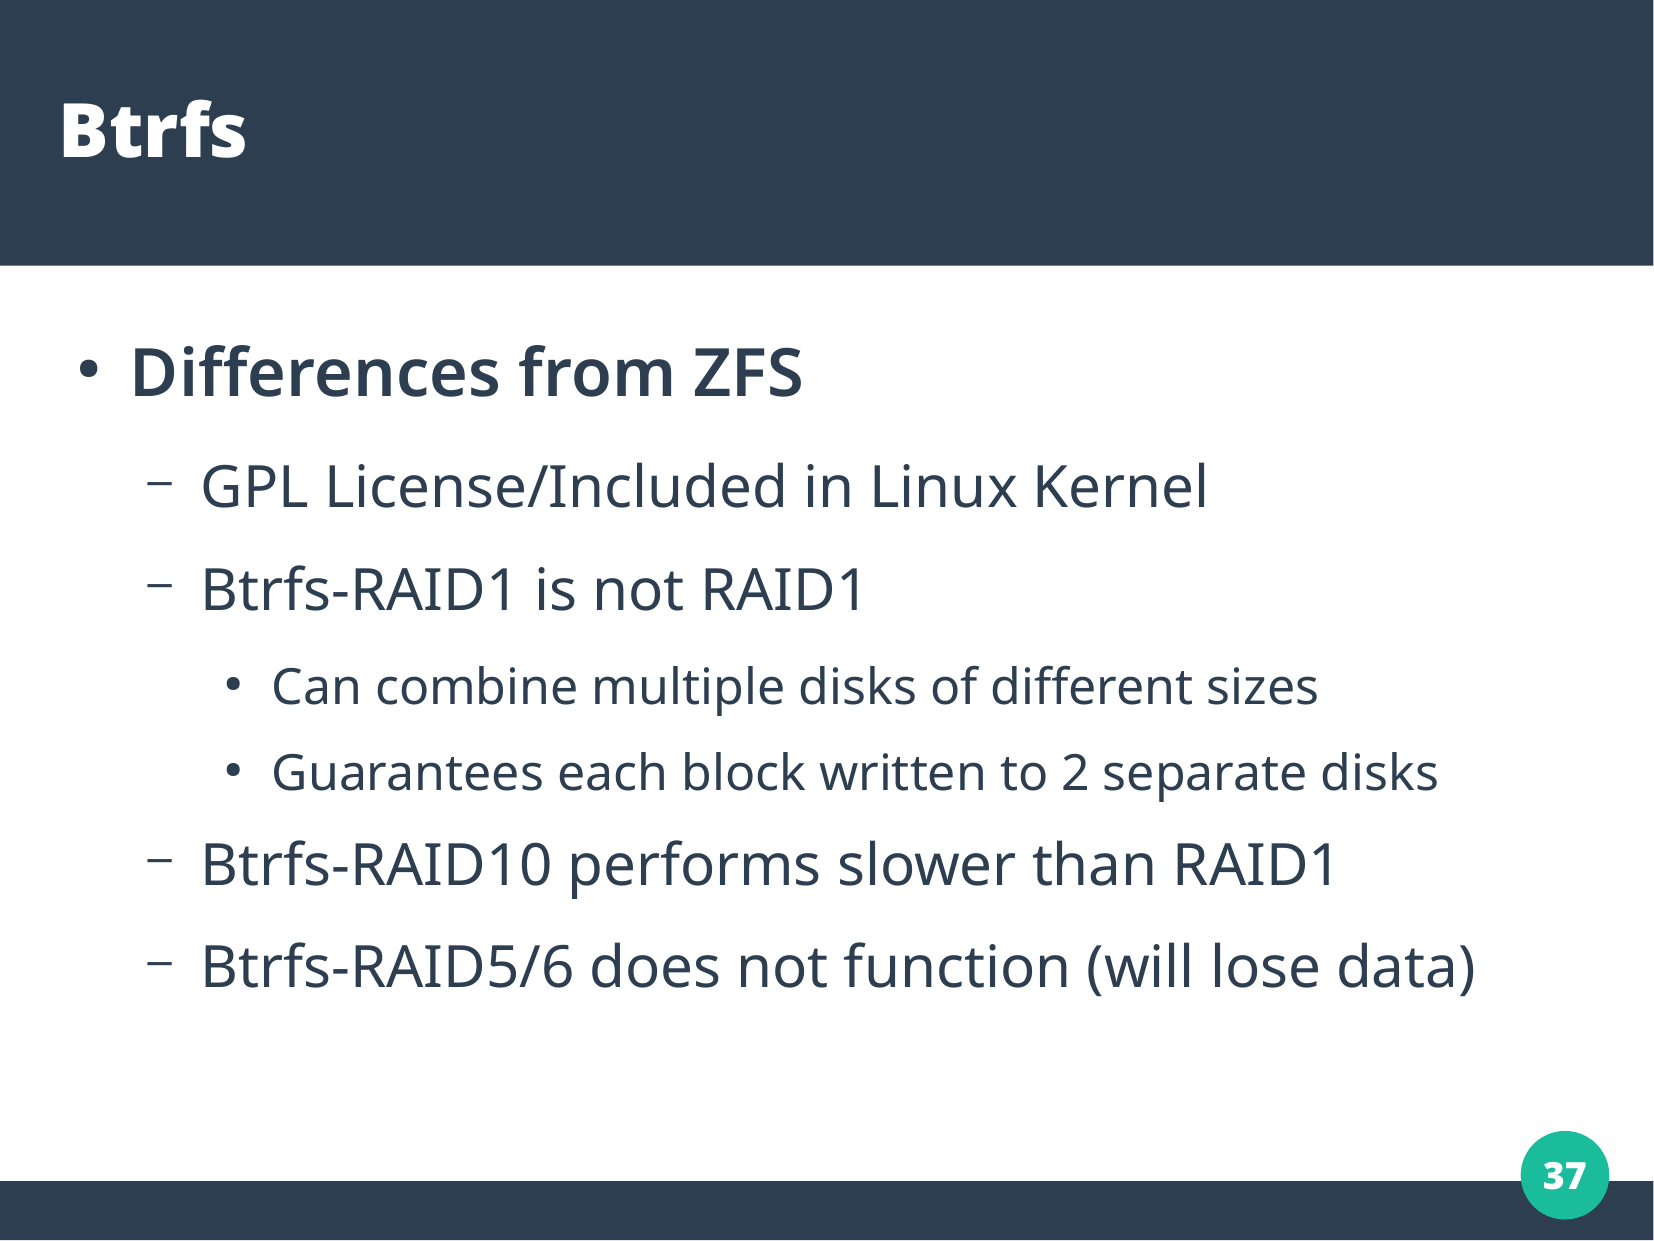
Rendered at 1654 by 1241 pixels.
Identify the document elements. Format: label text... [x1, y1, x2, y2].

title Btrfs [59, 49, 1595, 207]
list Differences from ZFS GPL License/Included in Linux Kernel Btrfs-RAID1 is not RAID1 Can combine multiple disks of different sizes Guarantees each block written to 2 separate disks Btrfs-RAID10 performs slower than RAID1 Btrfs-RAID5/6 does not function (will lose data) [59, 324, 1595, 1152]
